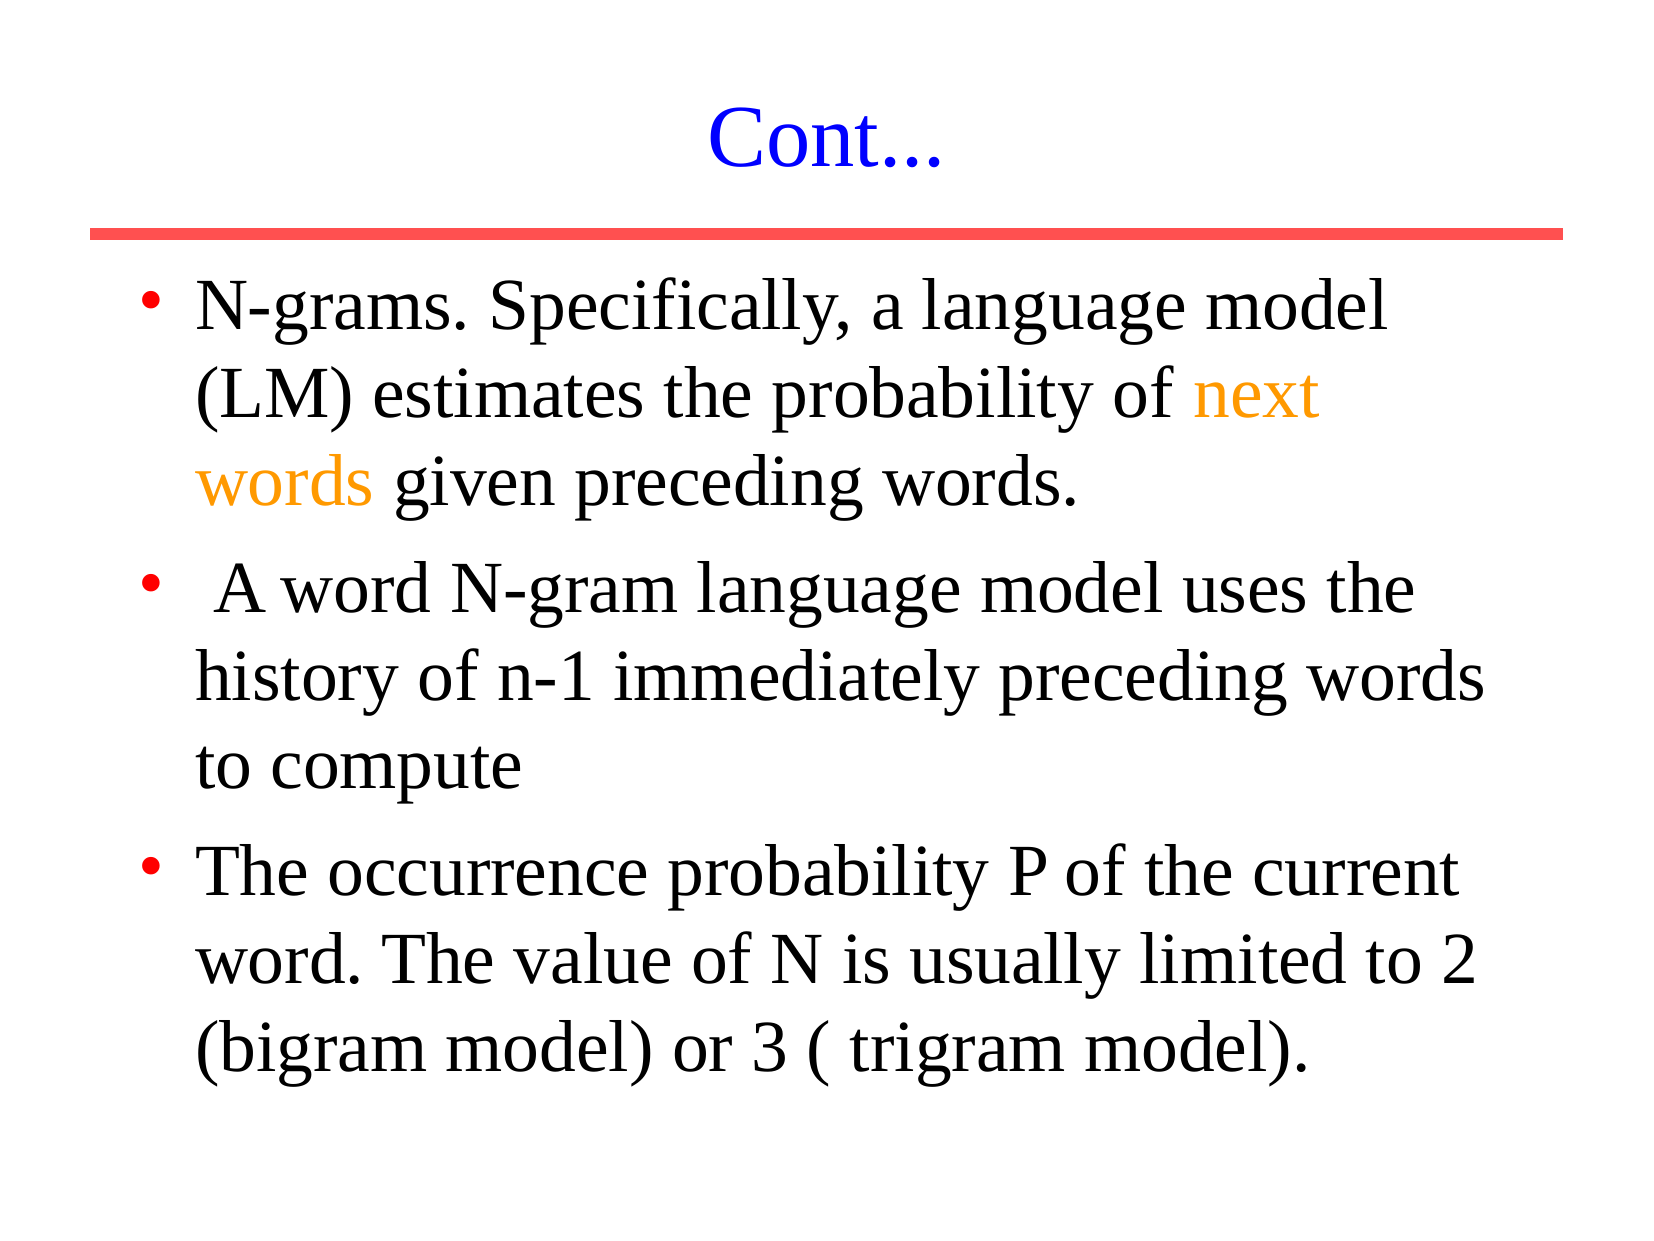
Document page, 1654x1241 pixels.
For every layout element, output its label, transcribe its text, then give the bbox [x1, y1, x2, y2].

list N-grams. Specifically, a language model (LM) estimates the probability of next words given preceding words. A word N-gram language model uses the history of n-1 immediately preceding words to compute The occurrence probability P of the current word. The value of N is usually limited to 2 (bigram model) or 3 ( trigram model). [124, 248, 1530, 1096]
title Cont... [124, 41, 1530, 221]
